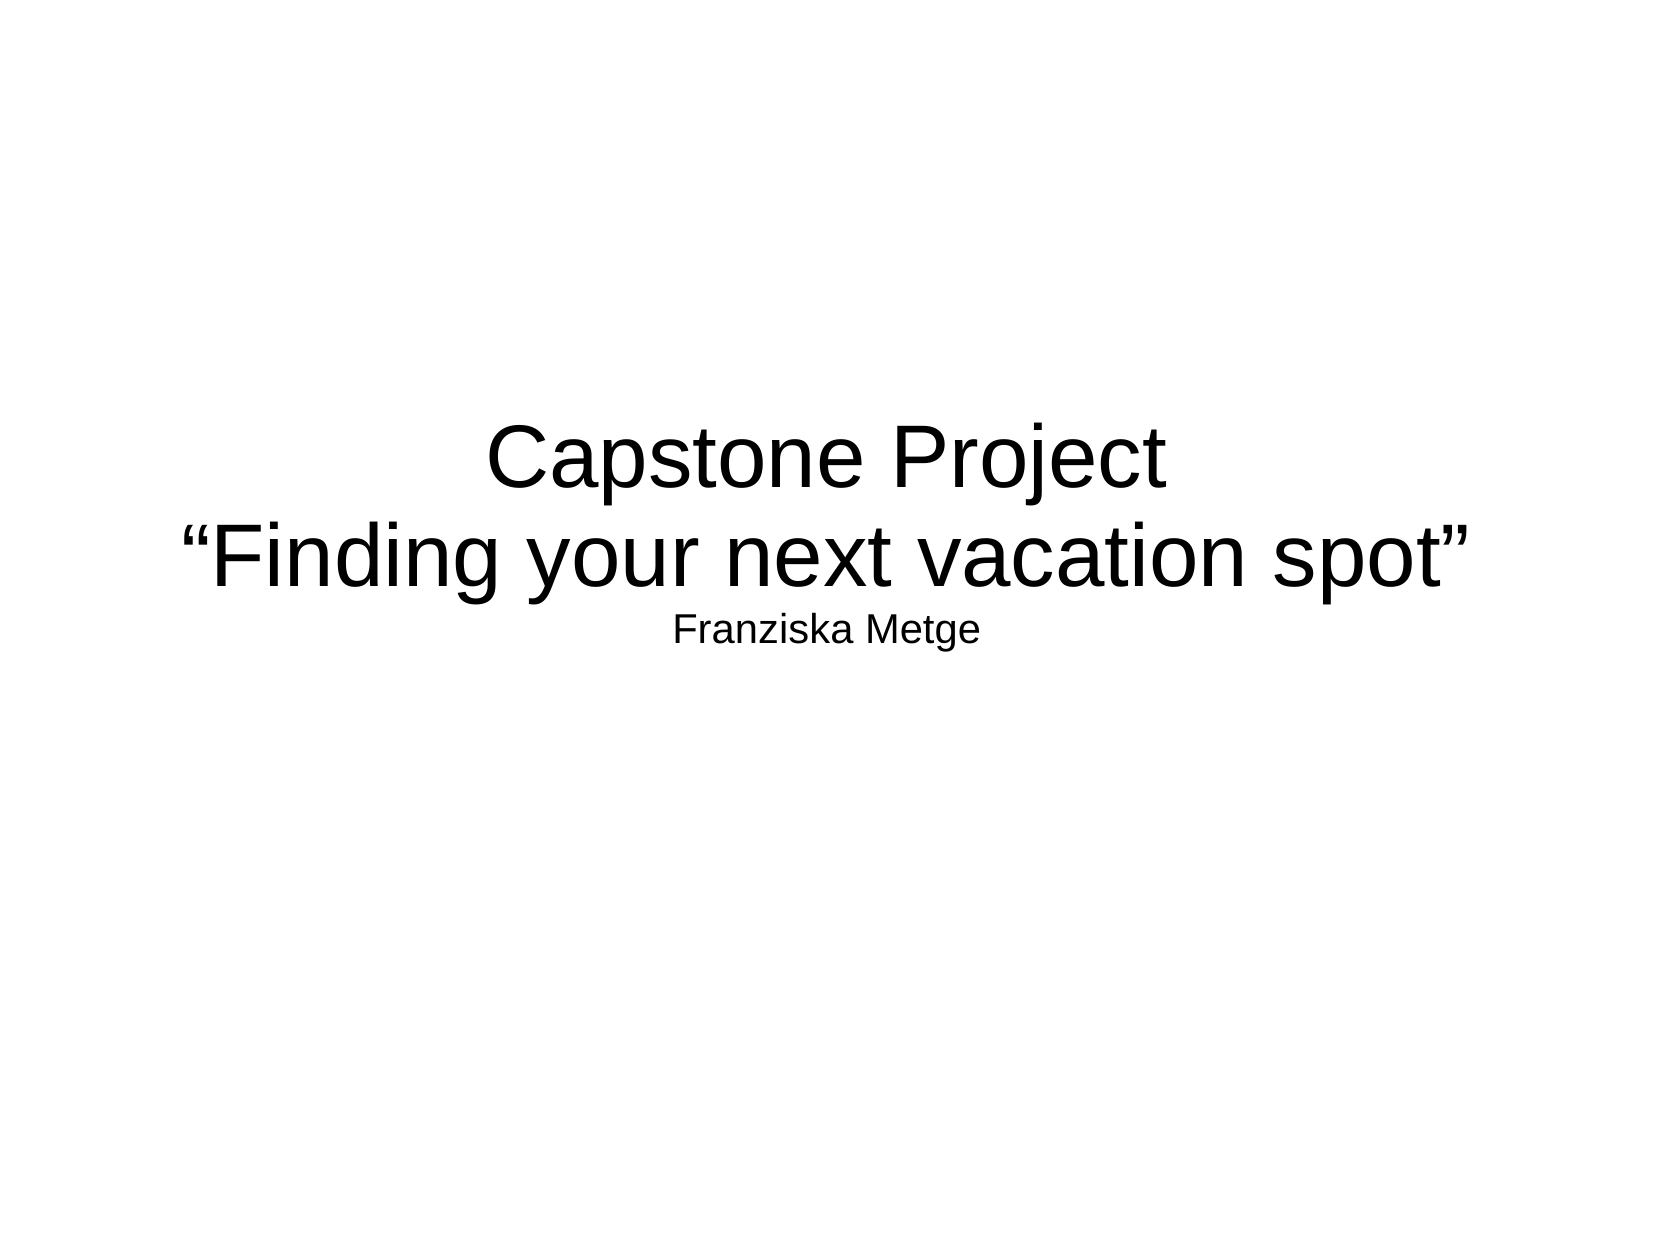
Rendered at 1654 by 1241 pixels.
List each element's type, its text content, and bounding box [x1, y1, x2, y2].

subtitle Capstone Project “Finding your next vacation spot” Franziska Metge [82, 49, 1571, 1010]
